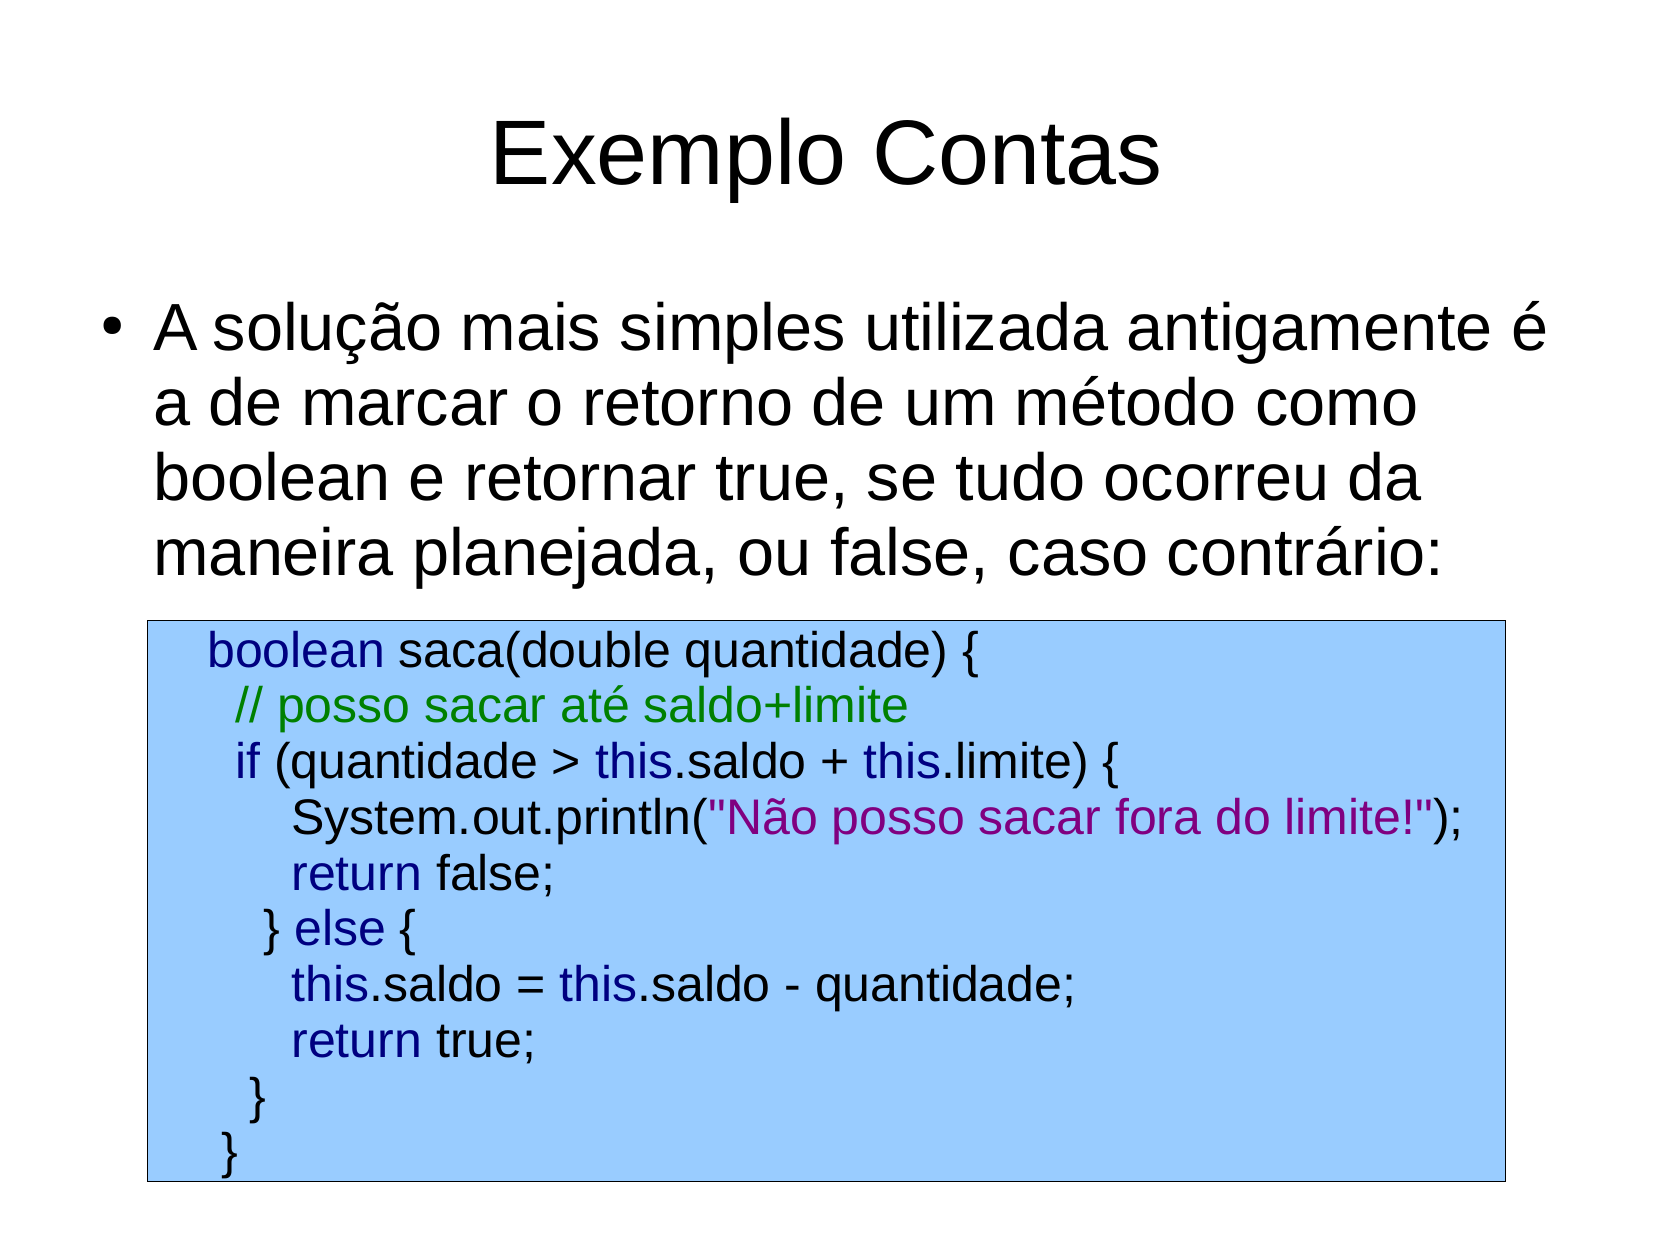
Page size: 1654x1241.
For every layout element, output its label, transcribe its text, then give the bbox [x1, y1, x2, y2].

title Exemplo Contas [82, 49, 1571, 257]
list A solução mais simples utilizada antigamente é a de marcar o retorno de um método como boolean e retornar true, se tudo ocorreu da maneira planejada, ou false, caso contrário: [82, 290, 1571, 1109]
text_box boolean saca(double quantidade) { // posso sacar até saldo+limite if (quantidade > this.saldo + this.limite) { System.out.println("Não posso sacar fora do limite!"); return false; } else { this.saldo = this.saldo - quantidade; return true; } } [147, 620, 1506, 1182]
